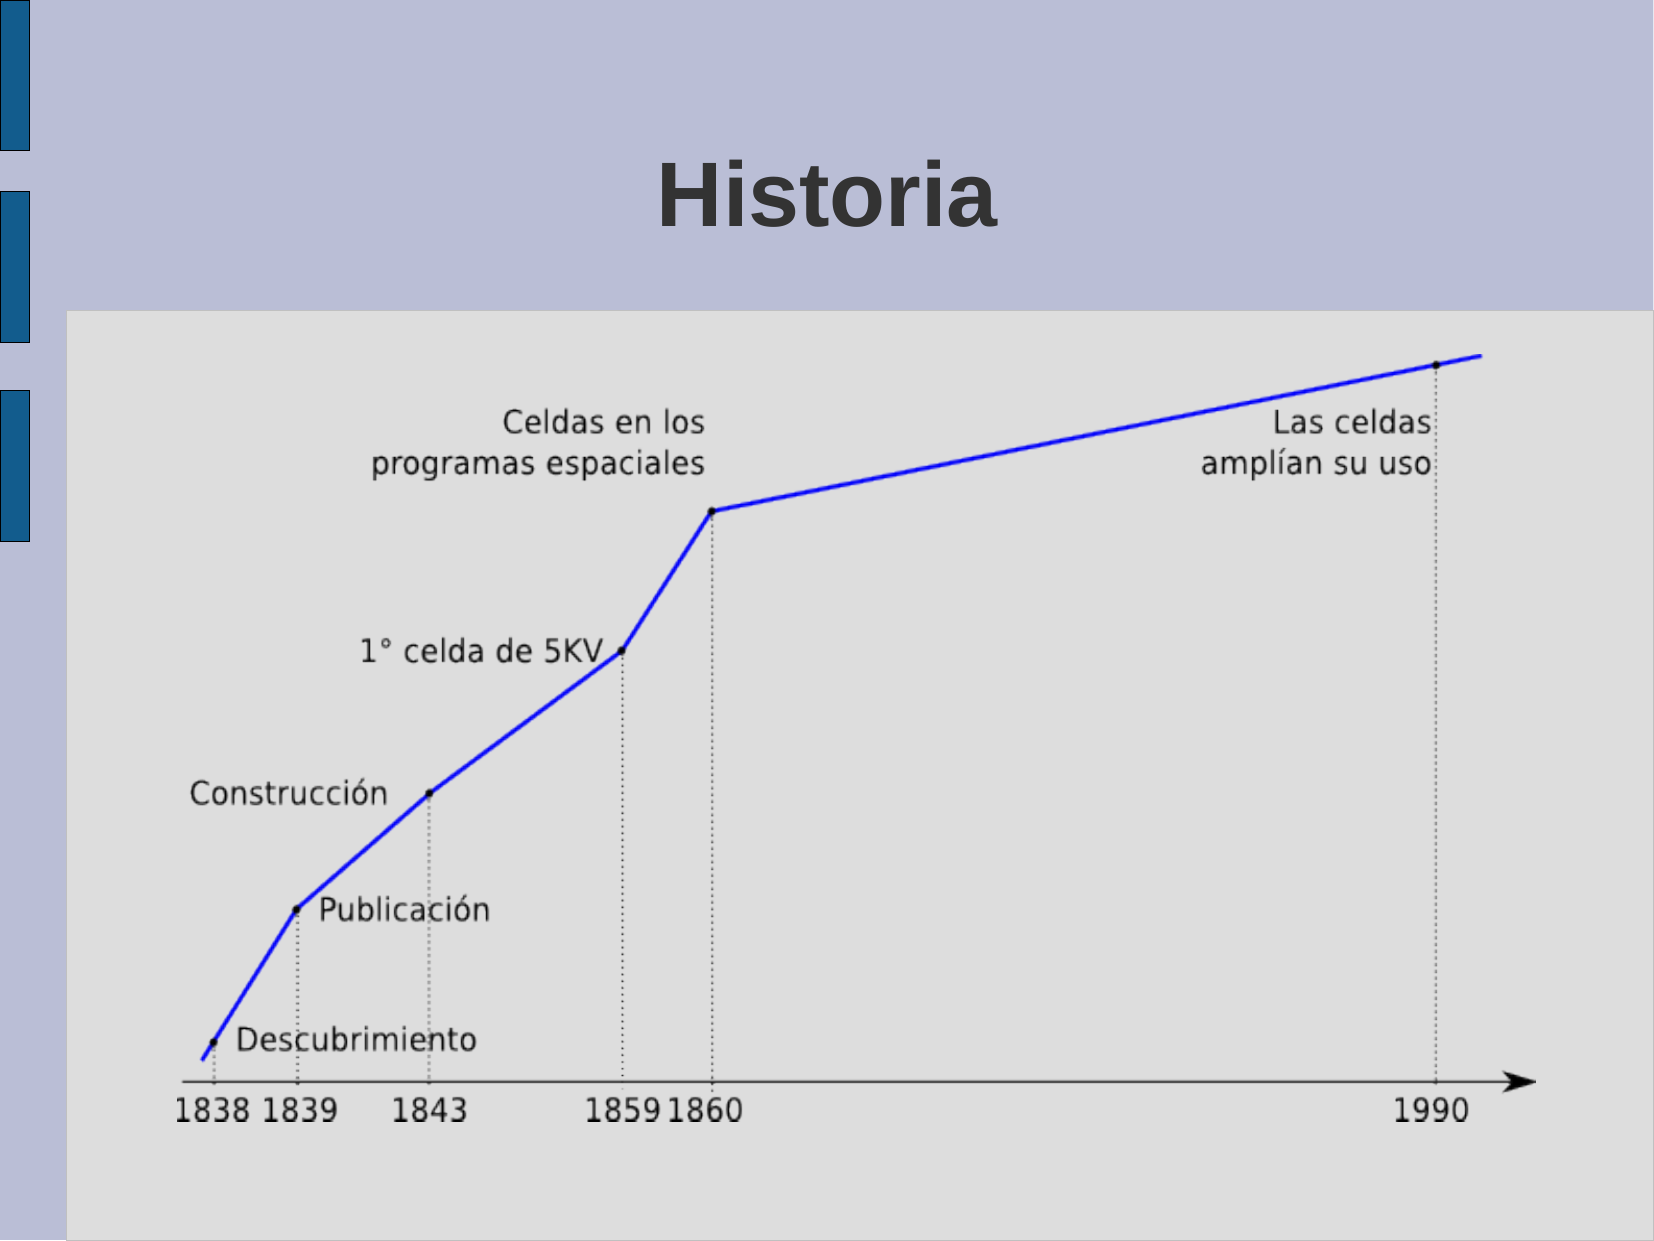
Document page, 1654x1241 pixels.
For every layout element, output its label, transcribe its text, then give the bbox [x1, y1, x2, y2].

picture [177, 354, 1536, 1123]
title Historia [121, 91, 1534, 299]
